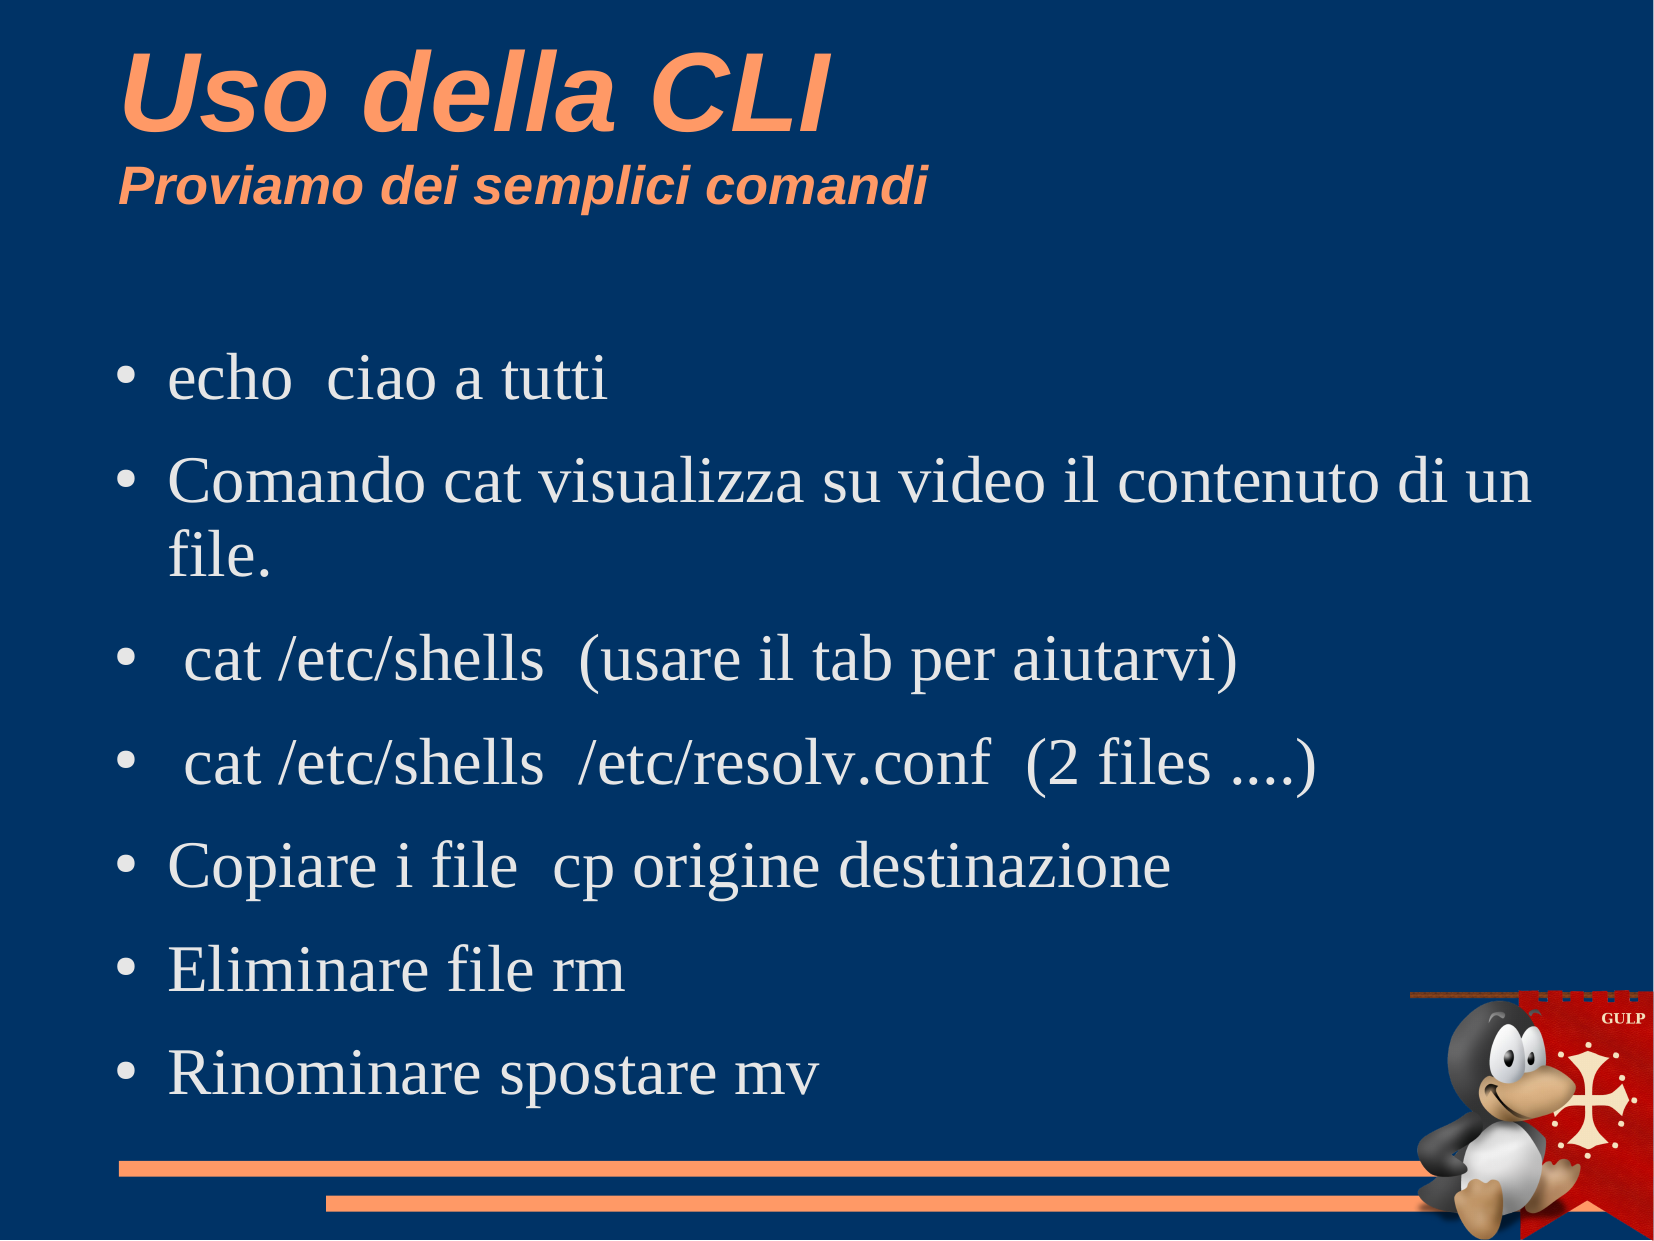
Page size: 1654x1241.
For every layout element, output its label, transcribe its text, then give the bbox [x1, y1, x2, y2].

title Uso della CLI Proviamo dei semplici comandi [118, 29, 1531, 236]
list echo ciao a tutti Comando cat visualizza su video il contenuto di un file. cat /etc/shells (usare il tab per aiutarvi) cat /etc/shells /etc/resolv.conf (2 files ....) Copiare i file cp origine destinazione Eliminare file rm Rinominare spostare mv [96, 236, 1536, 1110]
picture [1410, 990, 1654, 1241]
